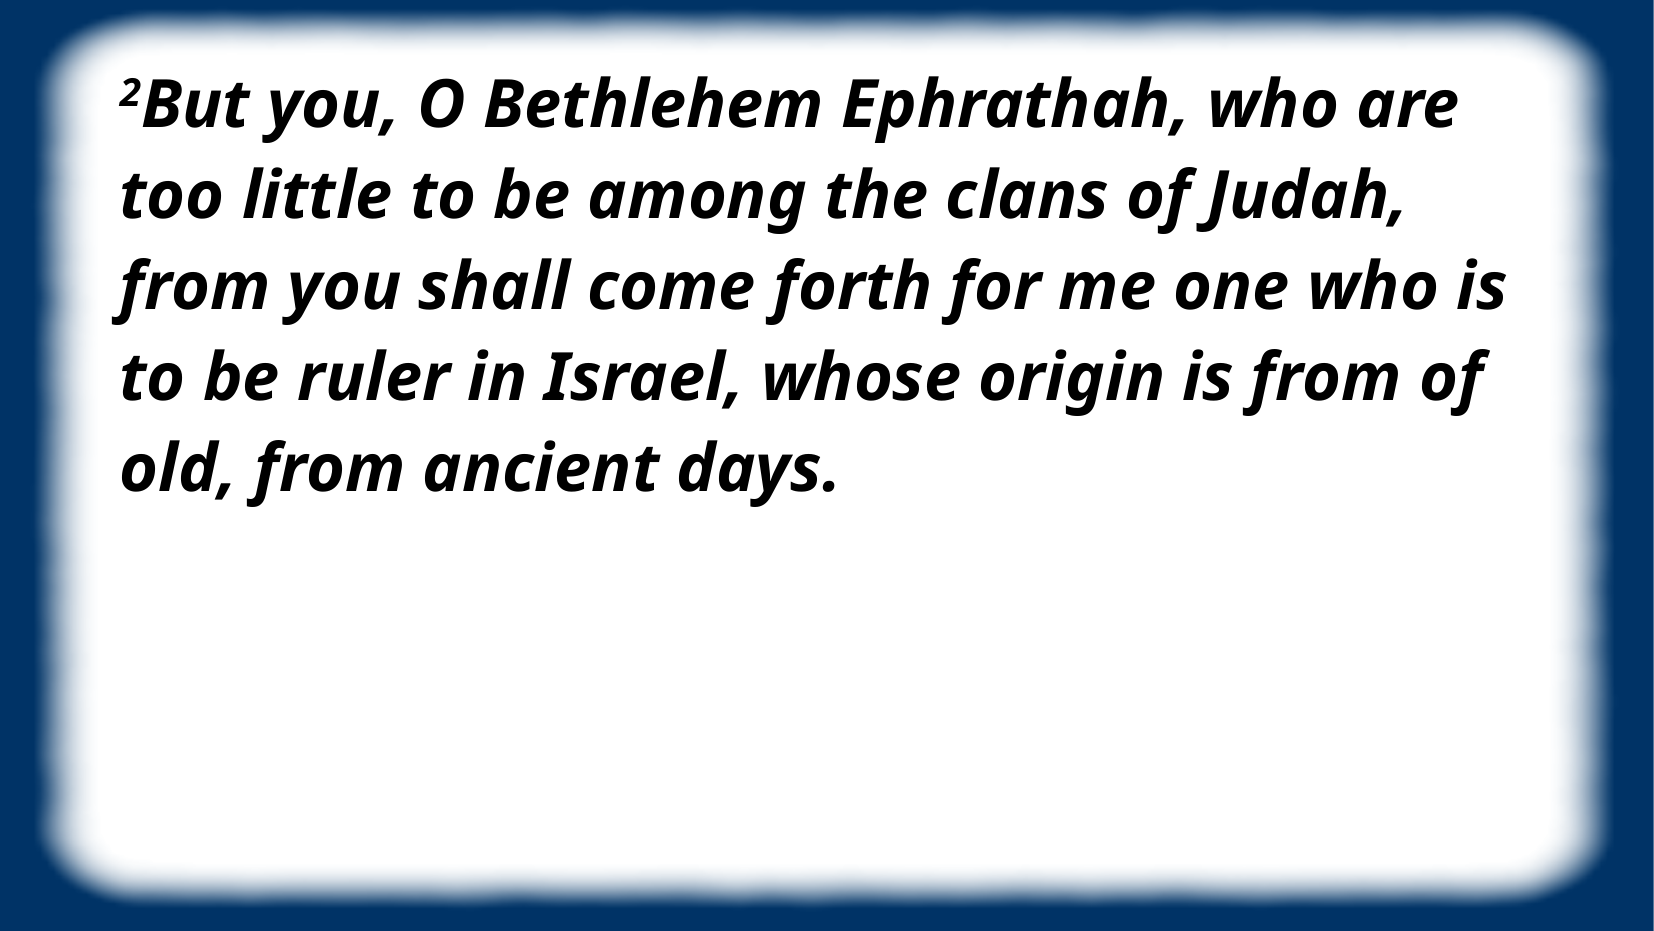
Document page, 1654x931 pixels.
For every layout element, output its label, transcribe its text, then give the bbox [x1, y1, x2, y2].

text_box 2But you, O Bethlehem Ephrathah, who are too little to be among the clans of Judah, from you shall come forth for me one who is to be ruler in Israel, whose origin is from of old, from ancient days. [105, 49, 1546, 508]
picture [0, 0, 1654, 931]
